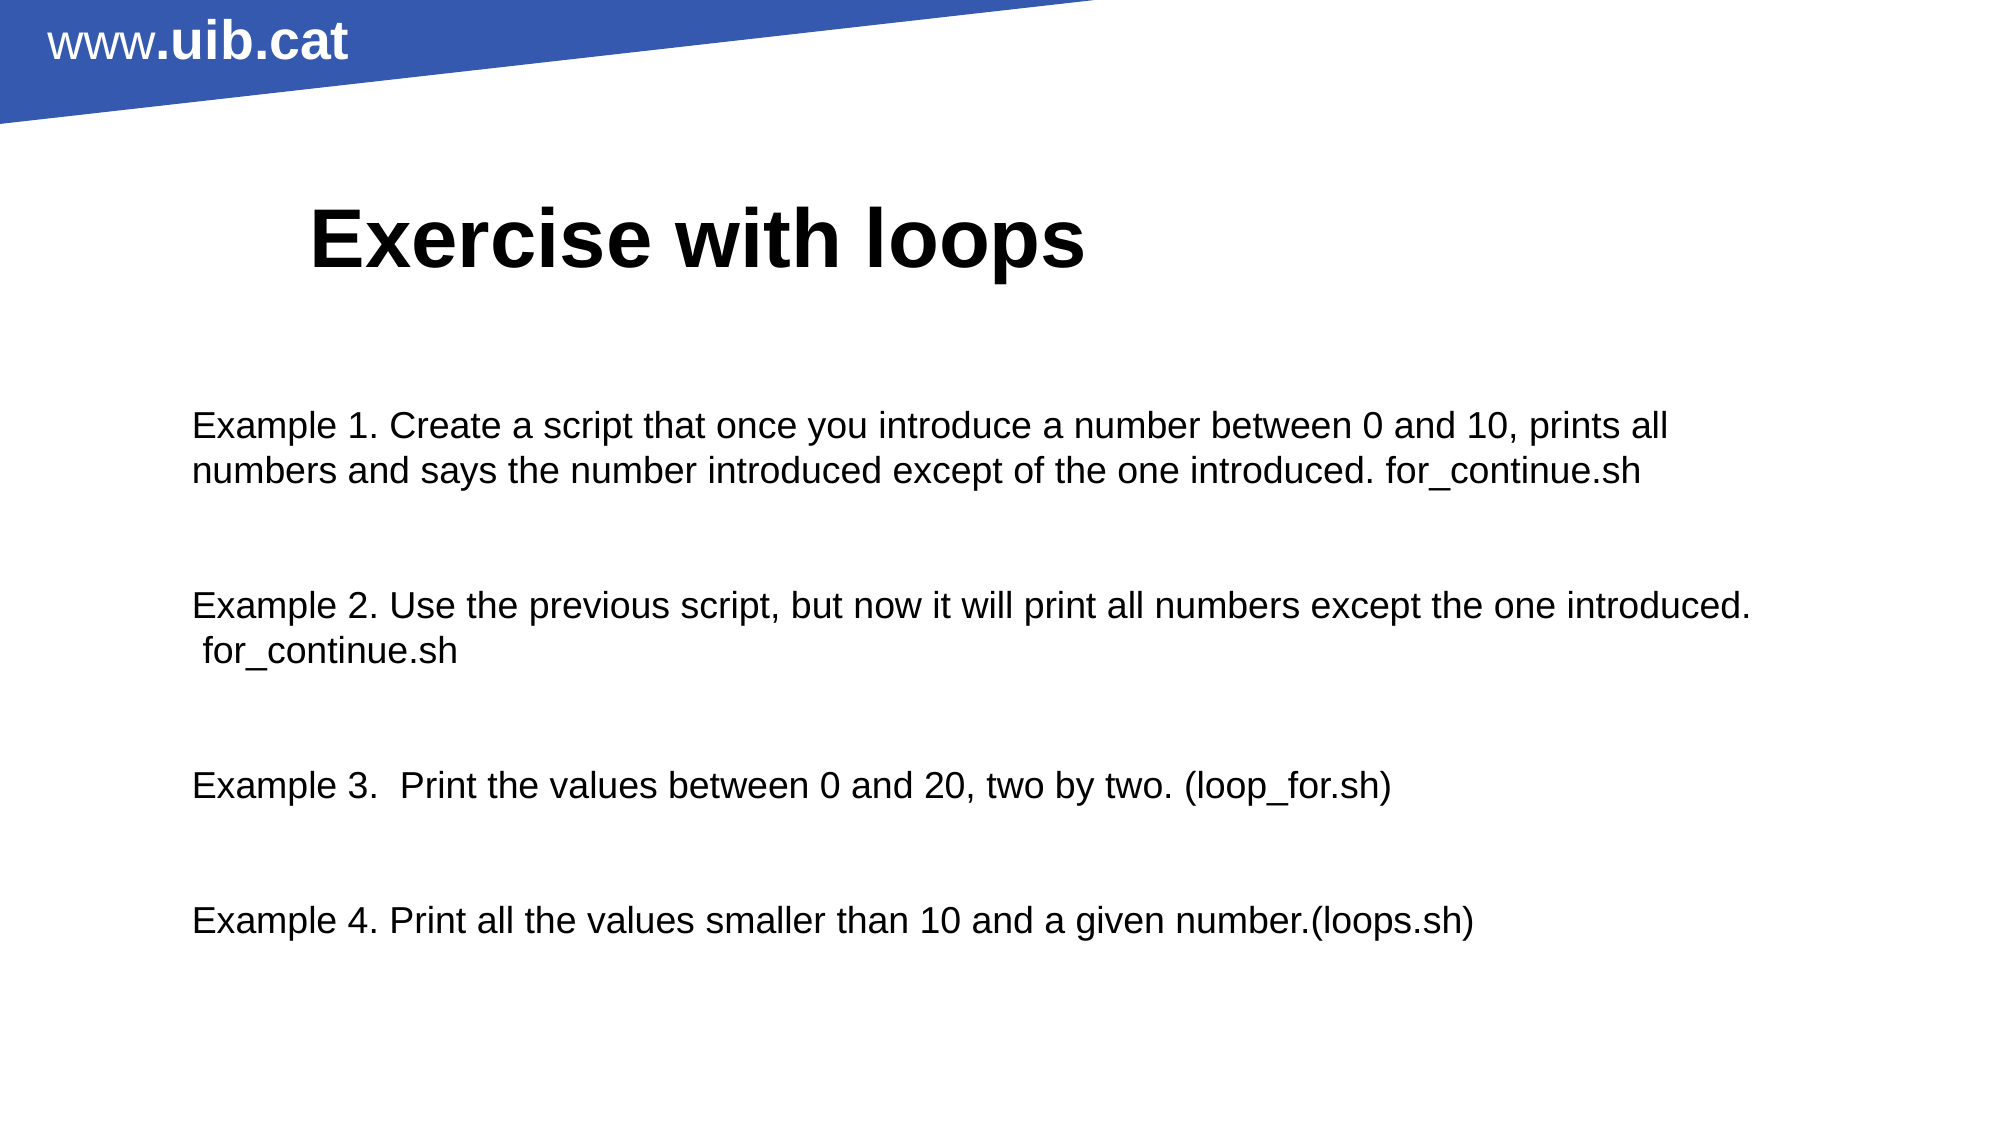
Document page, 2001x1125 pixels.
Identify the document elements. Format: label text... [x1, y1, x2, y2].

text_box Example 1. Create a script that once you introduce a number between 0 and 10, prints all numbers and says the number introduced except of the one introduced. for_continue.sh Example 2. Use the previous script, but now it will print all numbers except the one introduced. for_continue.sh Example 3. Print the values between 0 and 20, two by two. (loop_for.sh) Example 4. Print all the values smaller than 10 and a given number.(loops.sh) [177, 348, 1831, 621]
text_box Exercise with loops [295, 177, 1123, 285]
